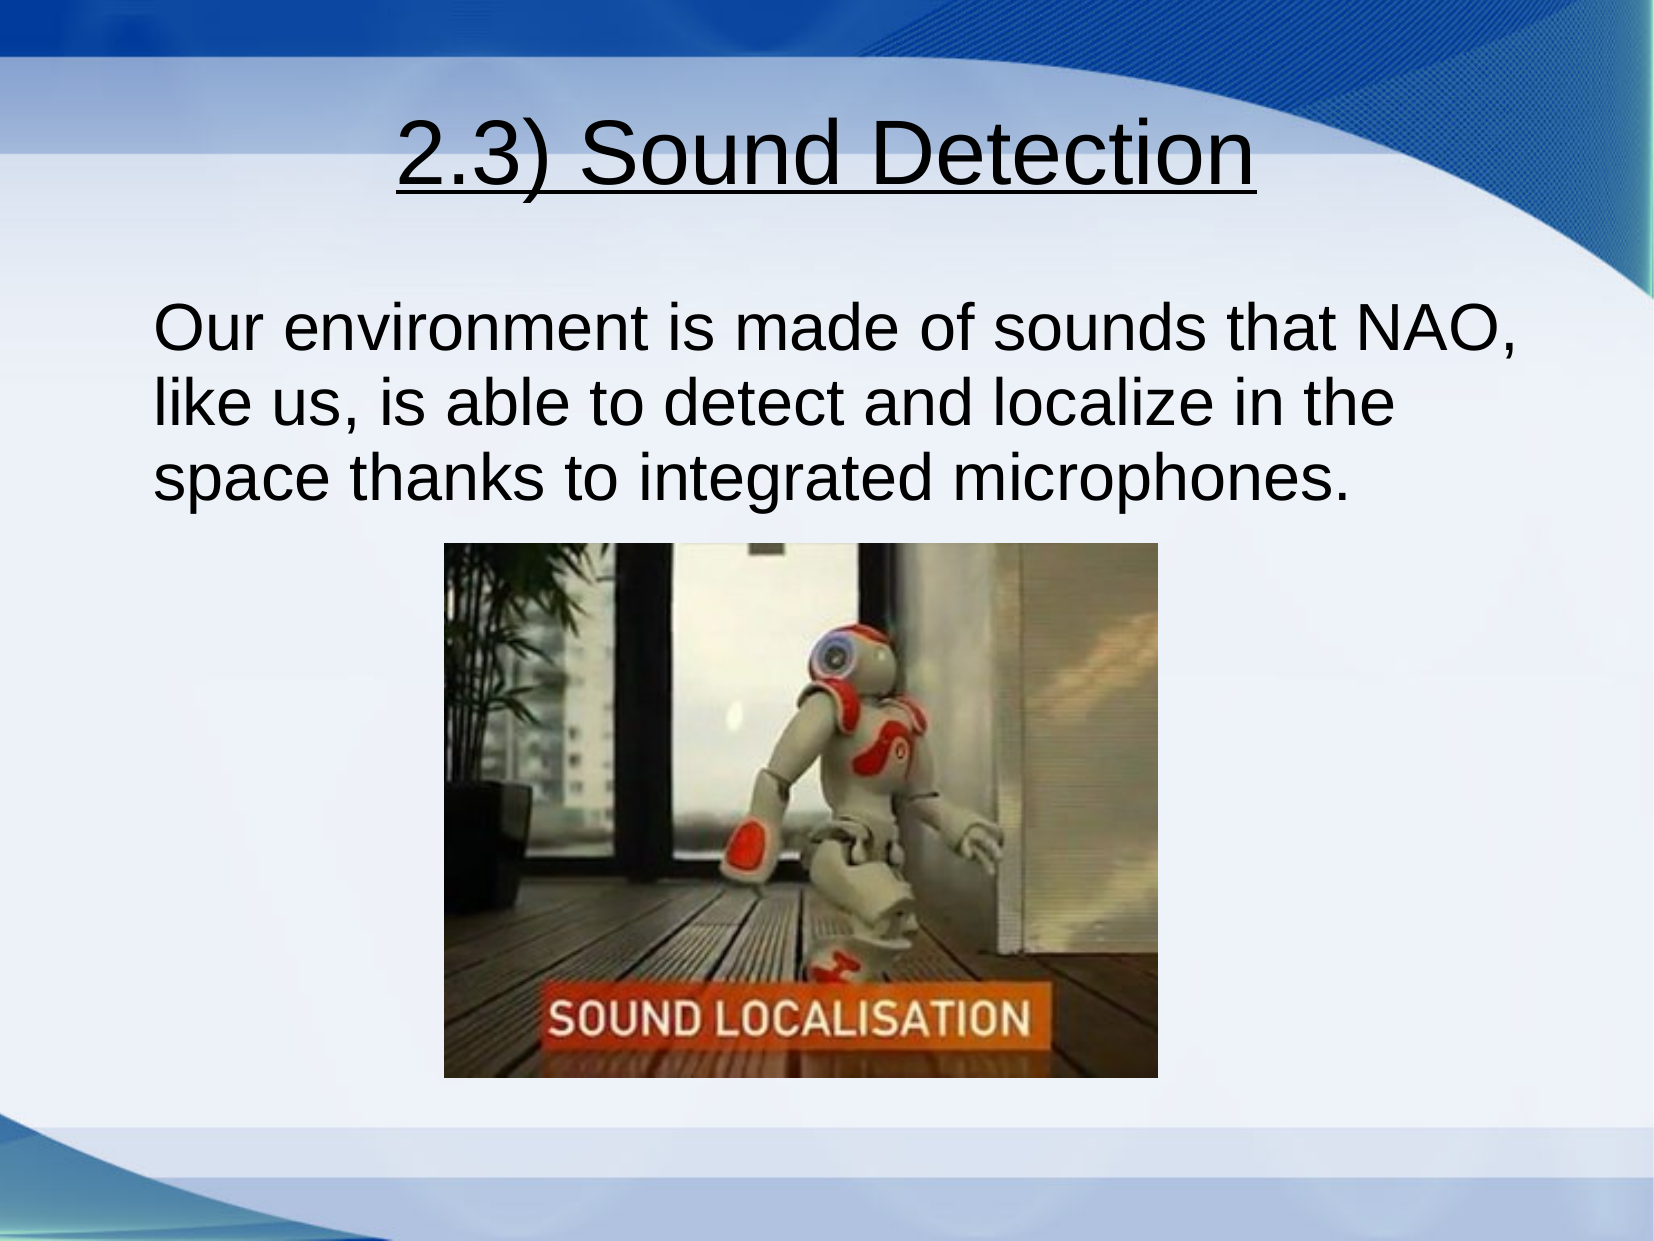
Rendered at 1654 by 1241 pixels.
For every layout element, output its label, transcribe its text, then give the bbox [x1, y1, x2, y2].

picture [0, 0, 1654, 1241]
list Our environment is made of sounds that NAO, like us, is able to detect and localize in the space thanks to integrated microphones. [82, 290, 1571, 1010]
title 2.3) Sound Detection [82, 49, 1571, 257]
